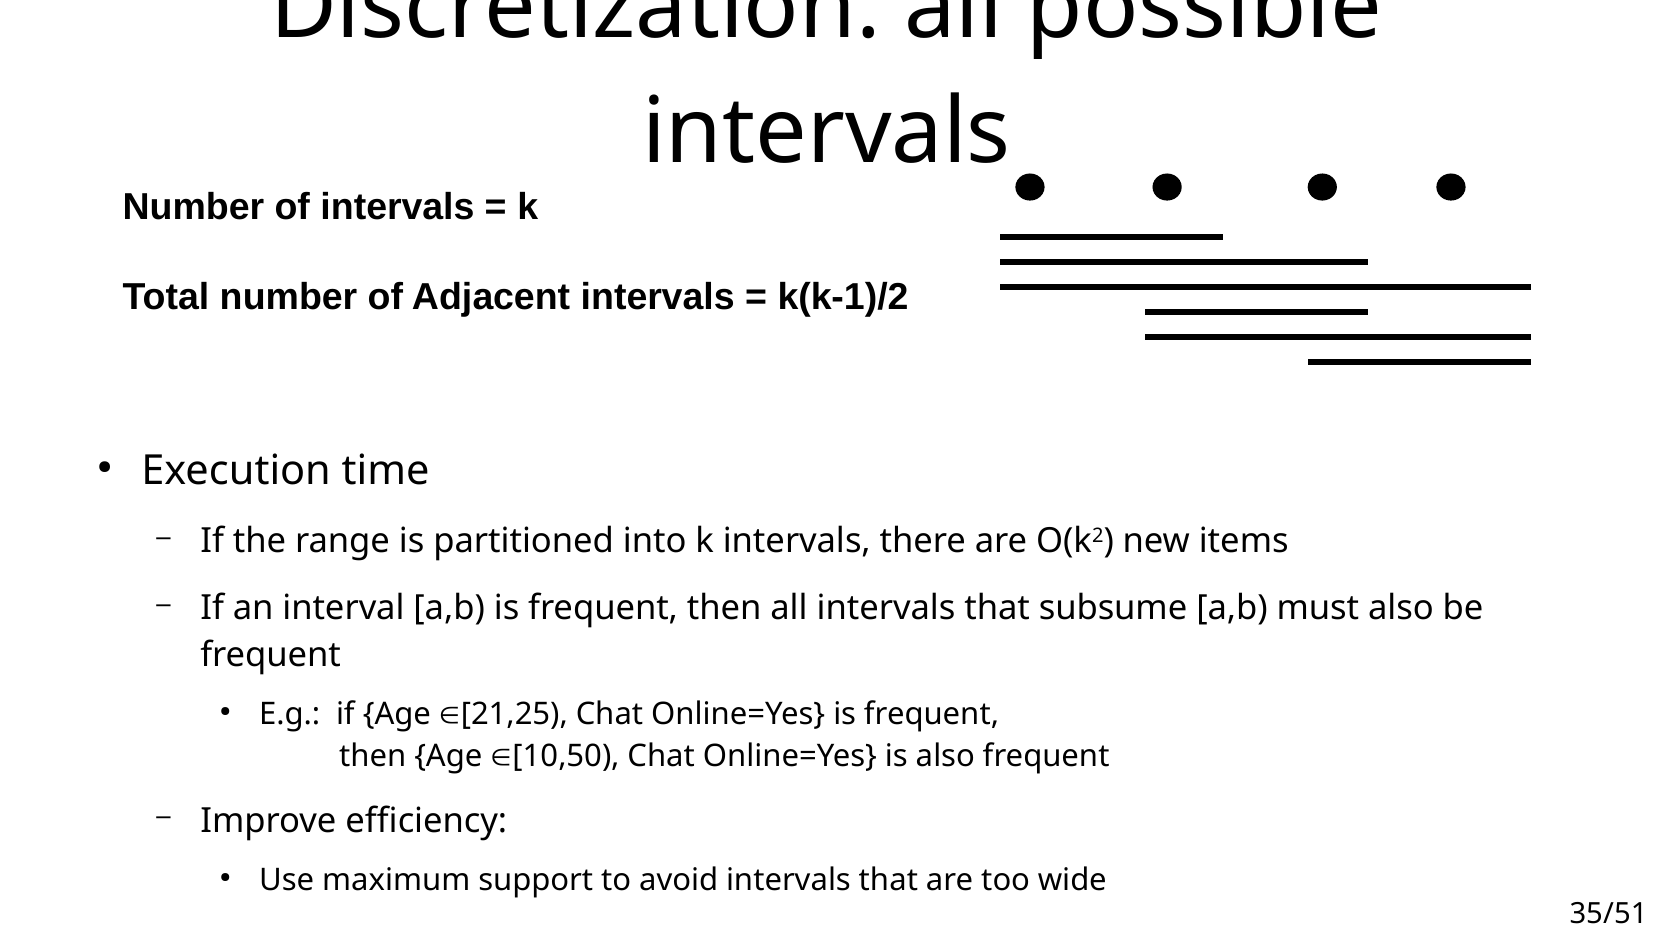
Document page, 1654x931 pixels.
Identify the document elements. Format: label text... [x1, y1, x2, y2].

text_box [1437, 174, 1465, 200]
title Discretization: all possible intervals [82, 0, 1571, 130]
list Execution time If the range is partitioned into k intervals, there are O(k2) new items If an interval [a,b) is frequent, then all intervals that subsume [a,b) must also be frequent E.g.: if {Age [21,25), Chat Online=Yes} is frequent, then {Age [10,50), Chat Online=Yes} is also frequent Improve efficiency: Use maximum support to avoid intervals that are too wide [82, 439, 1571, 905]
text_box Number of intervals = k Total number of Adjacent intervals = k(k-1)/2 [108, 174, 1241, 325]
text_box [1308, 174, 1336, 200]
